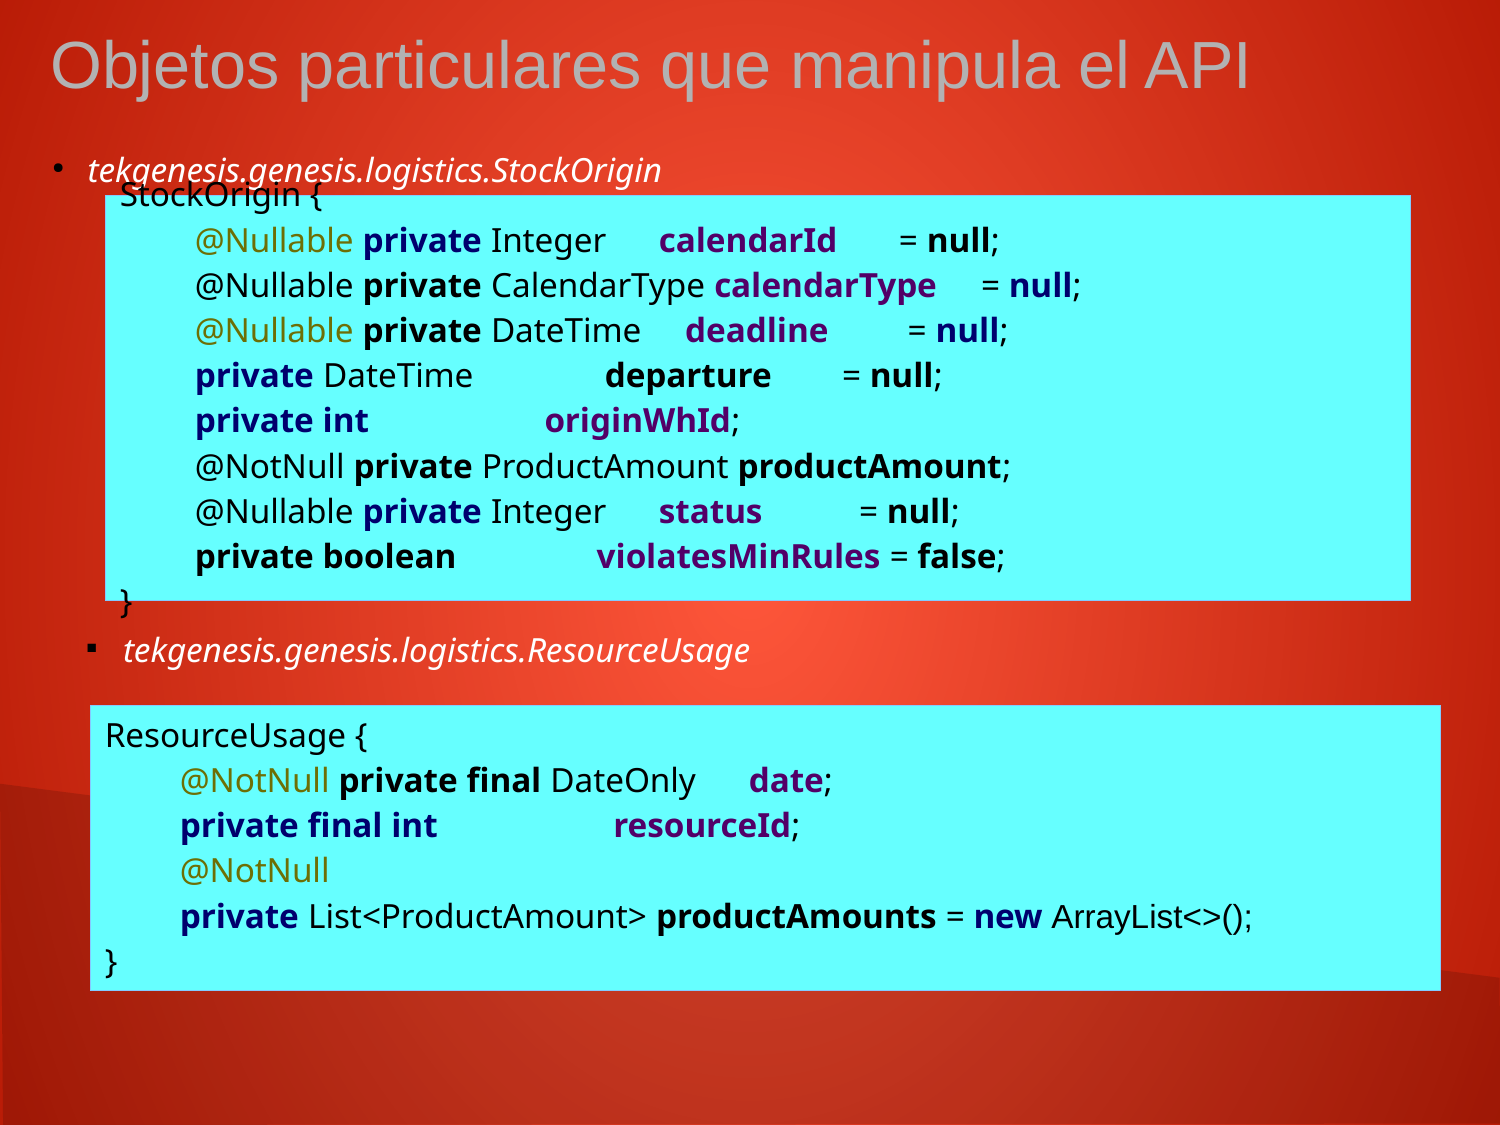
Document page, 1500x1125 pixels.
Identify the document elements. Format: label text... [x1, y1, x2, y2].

text_box Objetos particulares que manipula el API [35, 11, 1386, 112]
text_box tekgenesis.genesis.logistics.StockOrigin tekgenesis.genesis.logistics.ResourceUsage [37, 141, 1421, 992]
text_box ResourceUsage { @NotNull private final DateOnly date; private final int resourceId; @NotNull private List<ProductAmount> productAmounts = new ArrayList<>(); } [90, 705, 1441, 991]
text_box StockOrigin { @Nullable private Integer calendarId = null; @Nullable private CalendarType calendarType = null; @Nullable private DateTime deadline = null; private DateTime departure = null; private int originWhId; @NotNull private ProductAmount productAmount; @Nullable private Integer status = null; private boolean violatesMinRules = false; } [105, 195, 1411, 601]
